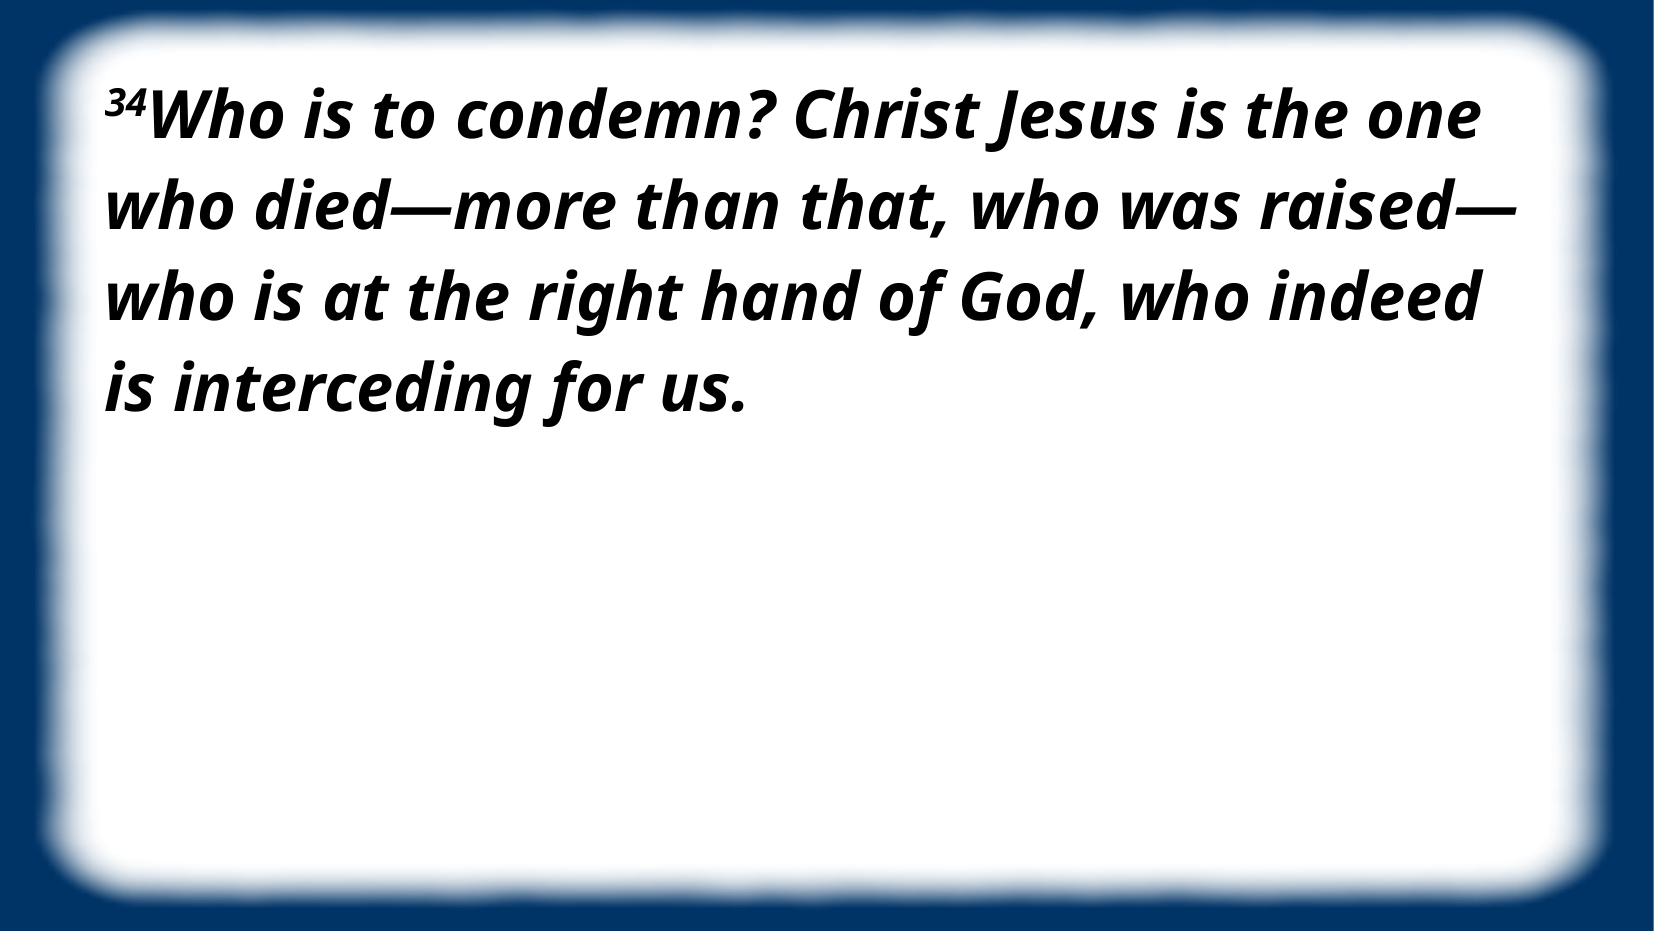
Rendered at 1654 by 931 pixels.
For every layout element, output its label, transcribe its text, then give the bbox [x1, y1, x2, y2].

text_box 34Who is to condemn? Christ Jesus is the one who died—more than that, who was raised—who is at the right hand of God, who indeed is interceding for us. [90, 60, 1546, 430]
picture [0, 0, 1654, 931]
